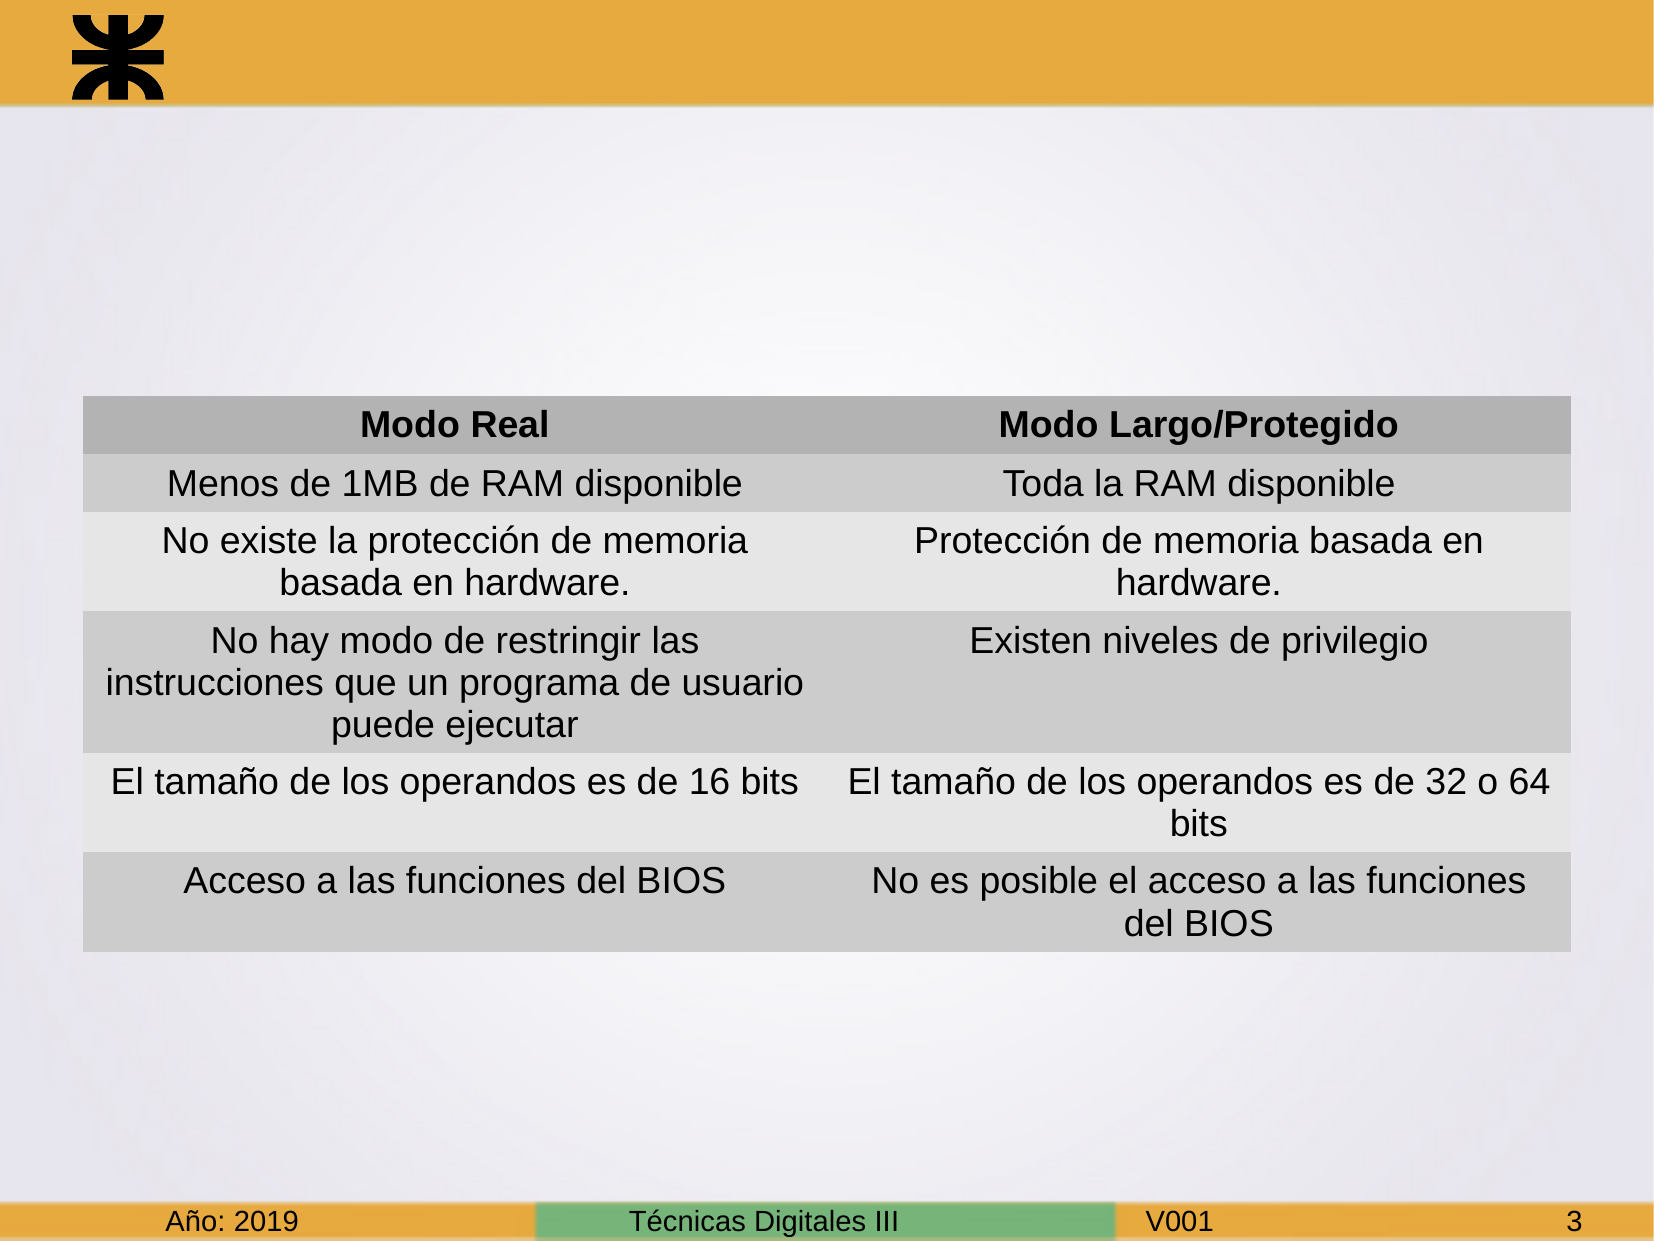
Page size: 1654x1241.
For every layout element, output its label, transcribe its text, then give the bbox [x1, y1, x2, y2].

table_cell No existe la protección de memoria basada en hardware. [83, 512, 827, 611]
table_header Modo Real [83, 396, 827, 454]
table_cell Toda la RAM disponible [827, 454, 1571, 512]
table_cell El tamaño de los operandos es de 16 bits [83, 753, 827, 852]
picture [0, 0, 1654, 1241]
table_cell No hay modo de restringir las instrucciones que un programa de usuario puede ejecutar [83, 611, 827, 753]
table_cell Acceso a las funciones del BIOS [83, 852, 827, 952]
table_header Modo Largo/Protegido [827, 396, 1571, 454]
table_cell Protección de memoria basada en hardware. [827, 512, 1571, 611]
table_cell Menos de 1MB de RAM disponible [83, 454, 827, 512]
table_cell El tamaño de los operandos es de 32 o 64 bits [827, 753, 1571, 852]
table_cell No es posible el acceso a las funciones del BIOS [827, 852, 1571, 952]
table_cell Existen niveles de privilegio [827, 611, 1571, 753]
